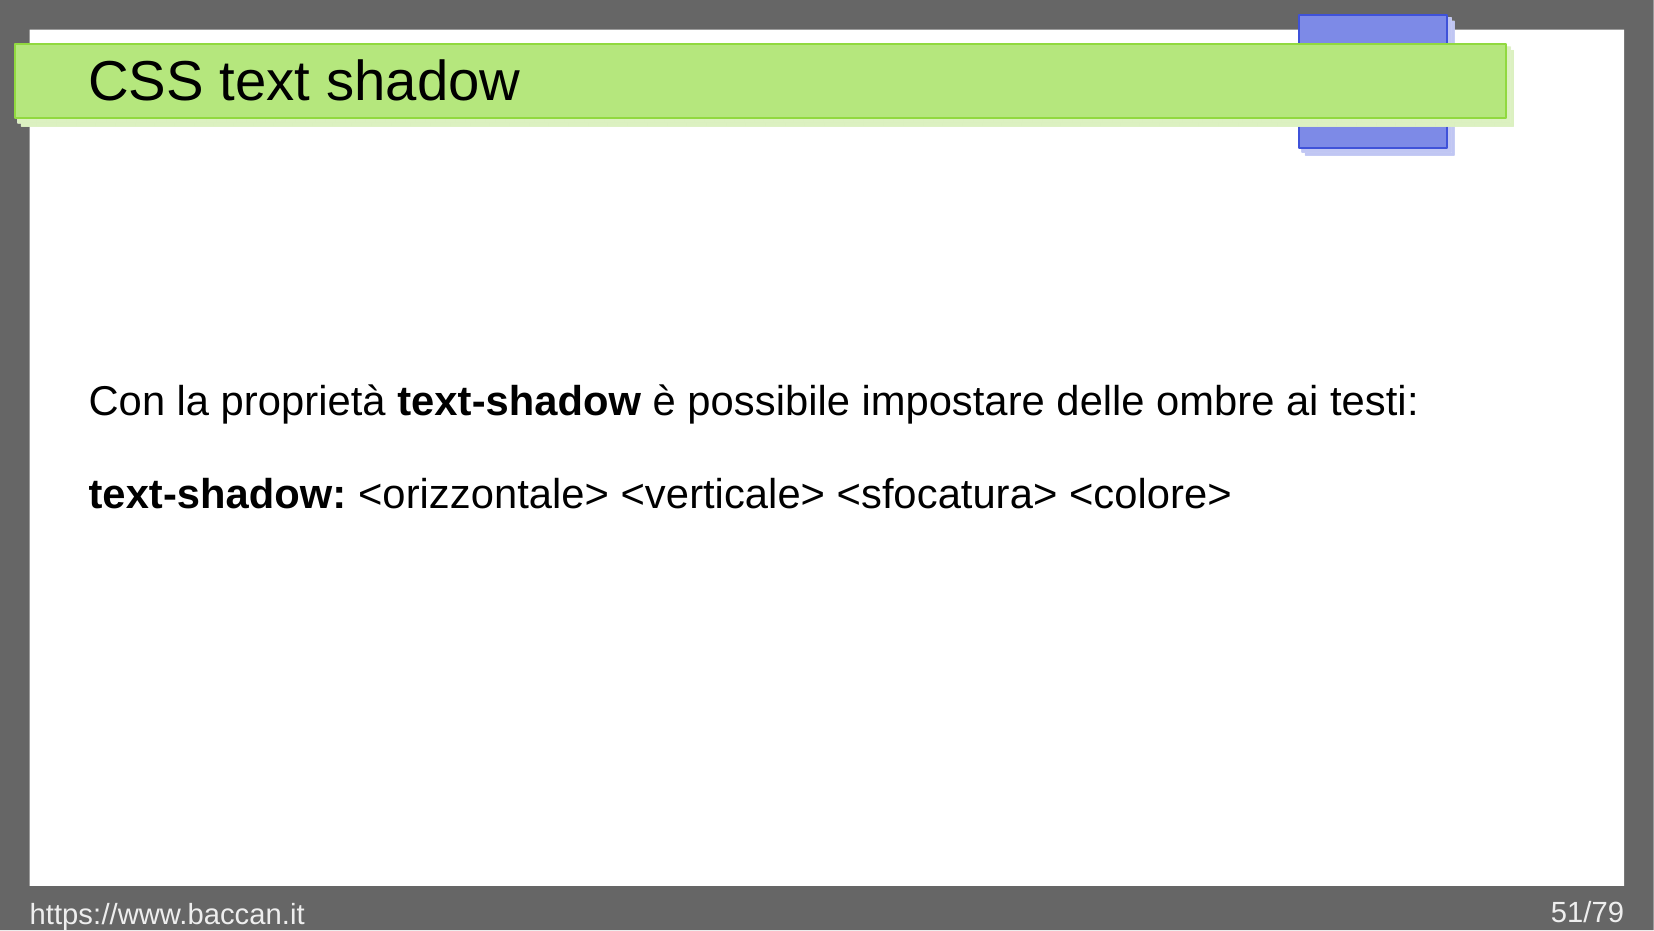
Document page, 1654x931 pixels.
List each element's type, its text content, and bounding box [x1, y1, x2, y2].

title CSS text shadow [88, 44, 1506, 119]
text_box Con la proprietà text-shadow è possibile impostare delle ombre ai testi: text-shadow: <orizzontale> <verticale> <sfocatura> <colore> [88, 169, 1565, 820]
